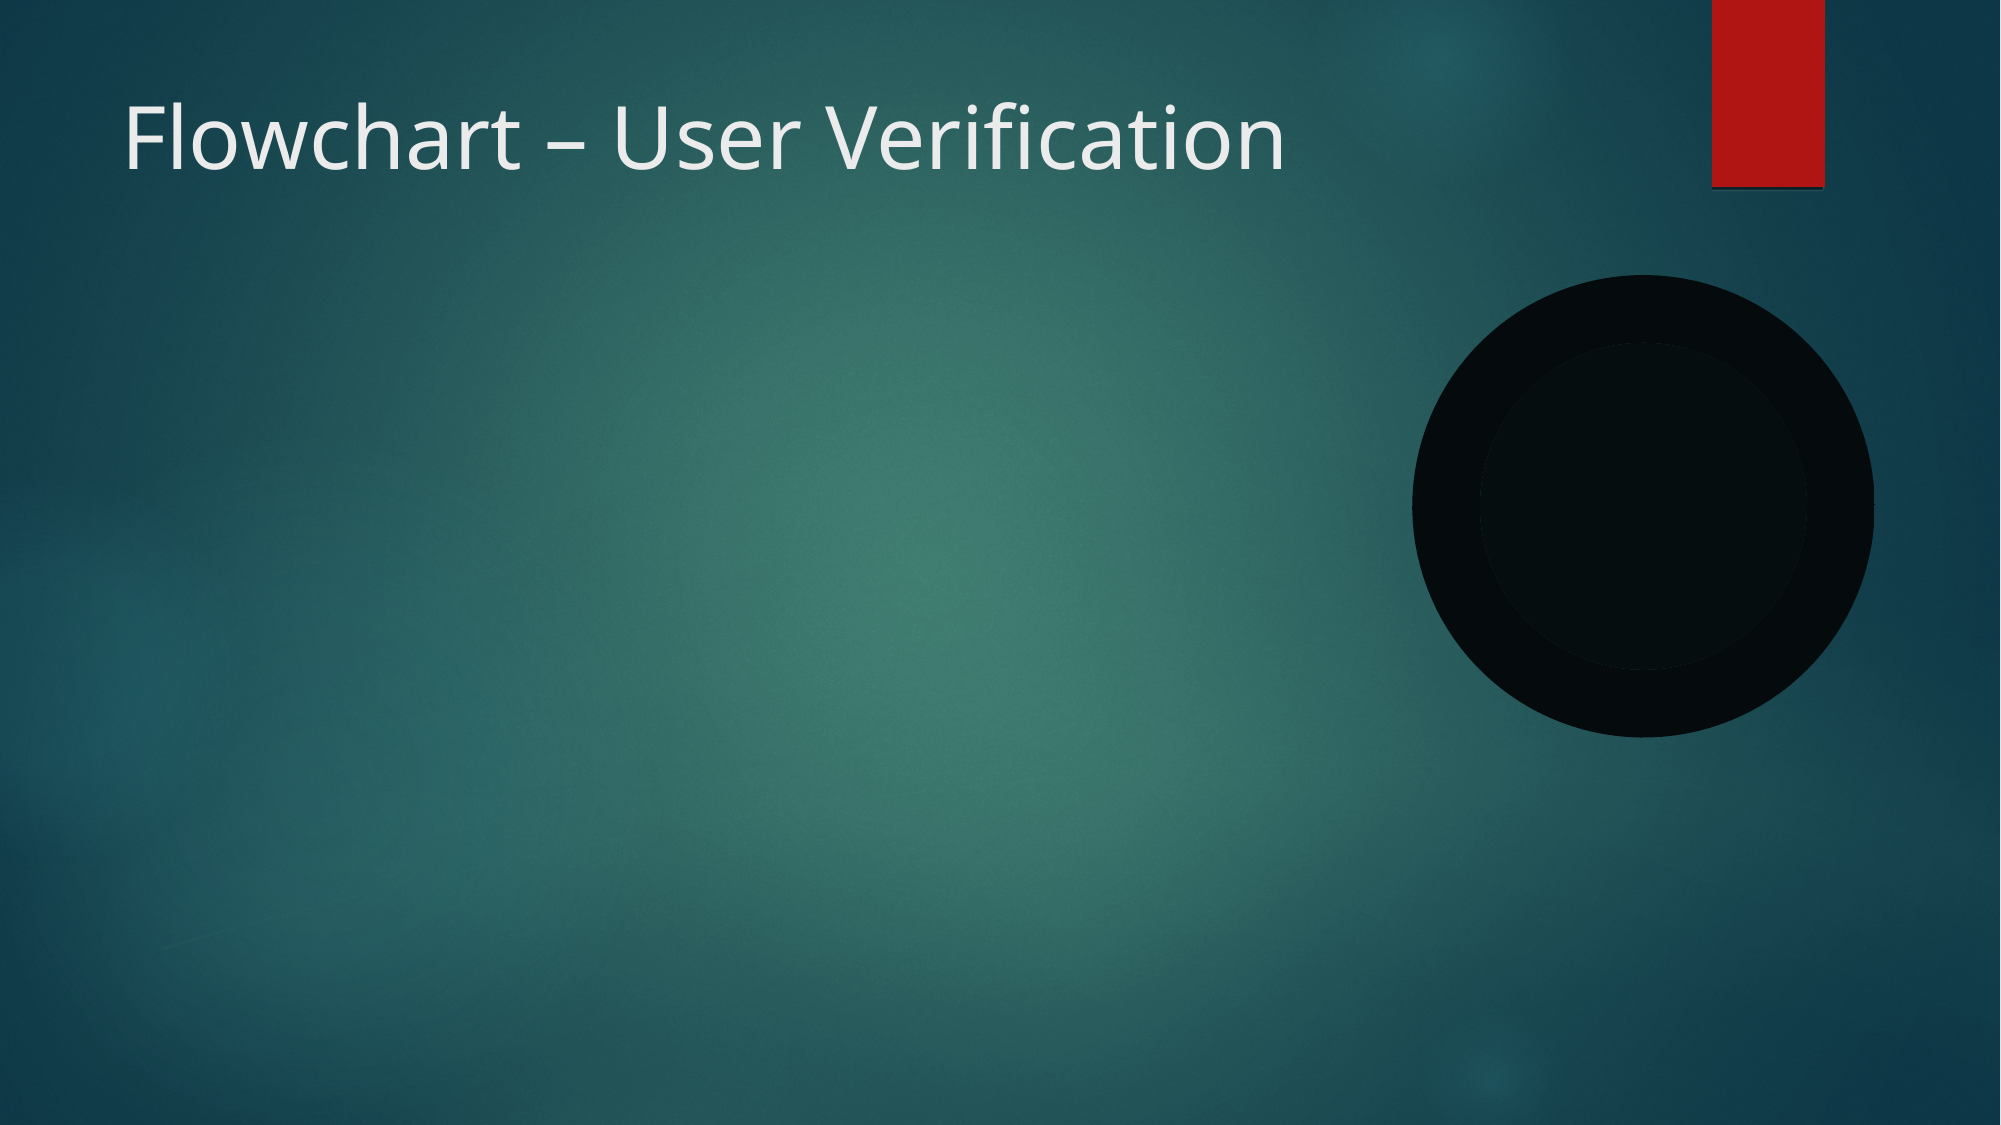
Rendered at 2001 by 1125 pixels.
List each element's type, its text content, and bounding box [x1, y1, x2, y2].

title Flowchart – User Verification [106, 74, 1649, 305]
